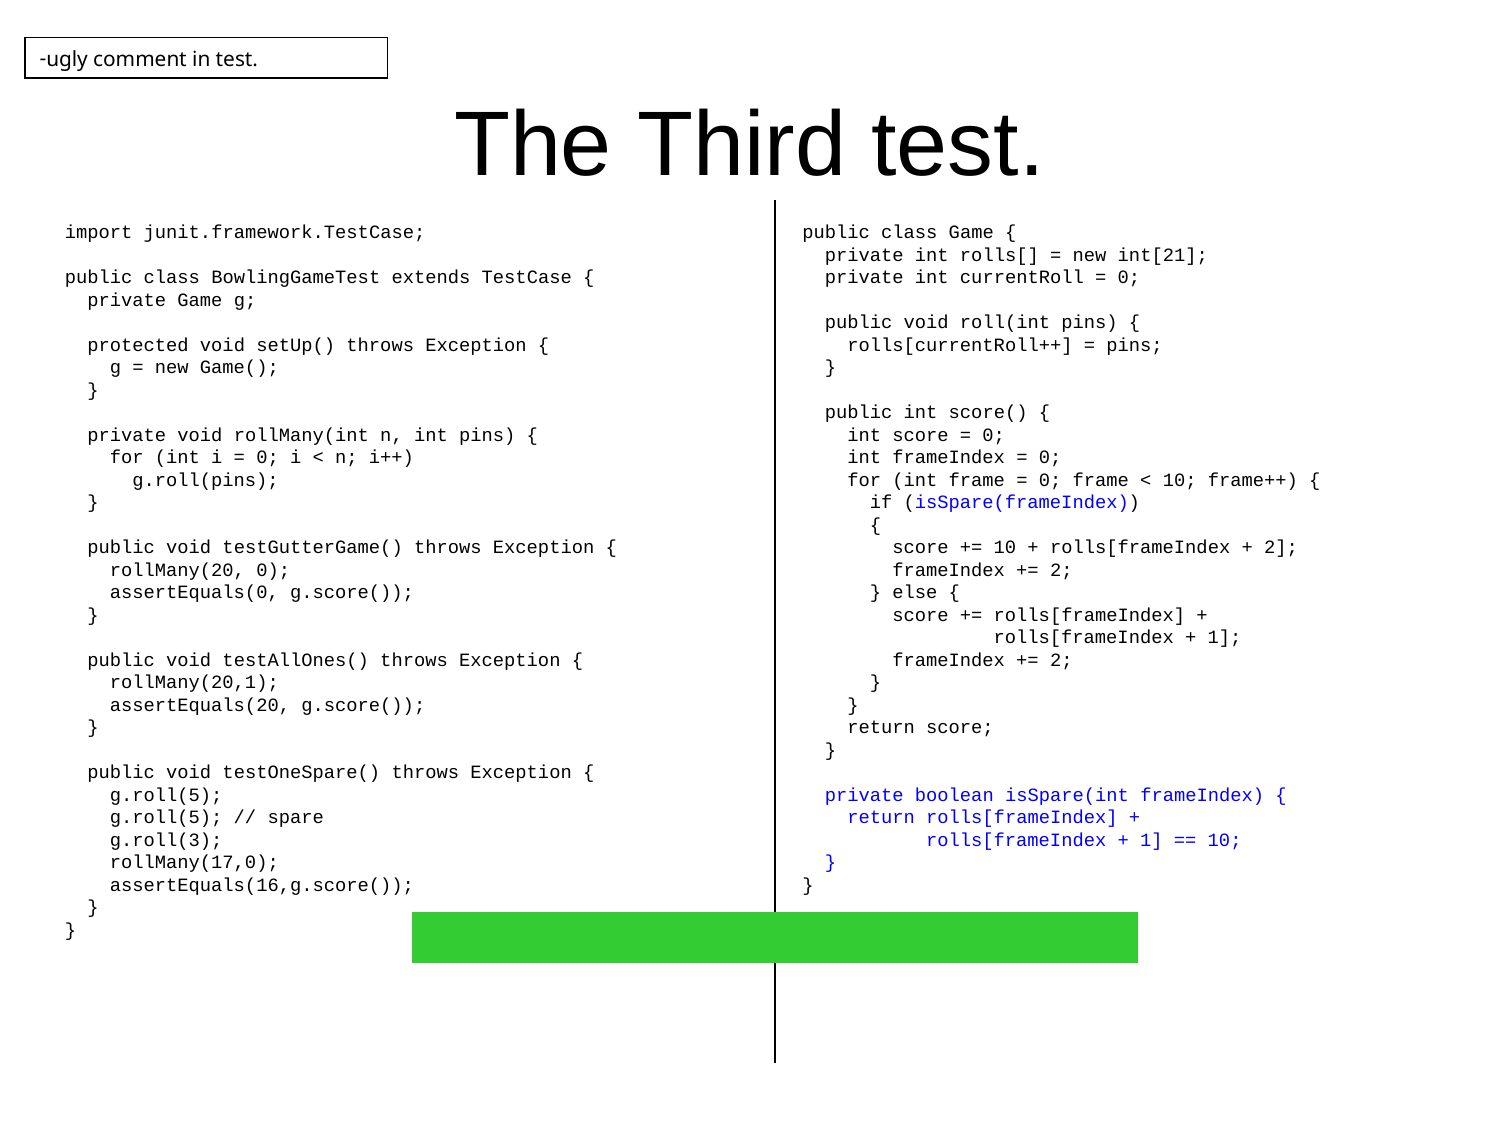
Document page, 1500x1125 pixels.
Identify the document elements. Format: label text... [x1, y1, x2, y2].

text_box public class Game { private int rolls[] = new int[21]; private int currentRoll = 0; public void roll(int pins) { rolls[currentRoll++] = pins; } public int score() { int score = 0; int frameIndex = 0; for (int frame = 0; frame < 10; frame++) { if (isSpare(frameIndex)) { score += 10 + rolls[frameIndex + 2]; frameIndex += 2; } else { score += rolls[frameIndex] + rolls[frameIndex + 1]; frameIndex += 2; } } return score; } private boolean isSpare(int frameIndex) { return rolls[frameIndex] + rolls[frameIndex + 1] == 10; } } [787, 212, 1451, 903]
text_box ugly comment in test. [24, 37, 388, 78]
text_box [412, 912, 1138, 963]
text_box import junit.framework.TestCase; public class BowlingGameTest extends TestCase { private Game g; protected void setUp() throws Exception { g = new Game(); } private void rollMany(int n, int pins) { for (int i = 0; i < n; i++) g.roll(pins); } public void testGutterGame() throws Exception { rollMany(20, 0); assertEquals(0, g.score()); } public void testAllOnes() throws Exception { rollMany(20,1); assertEquals(20, g.score()); } public void testOneSpare() throws Exception { g.roll(5); g.roll(5); // spare g.roll(3); rollMany(17,0); assertEquals(16,g.score()); } } [50, 212, 713, 948]
title The Third test. [75, 45, 1426, 233]
